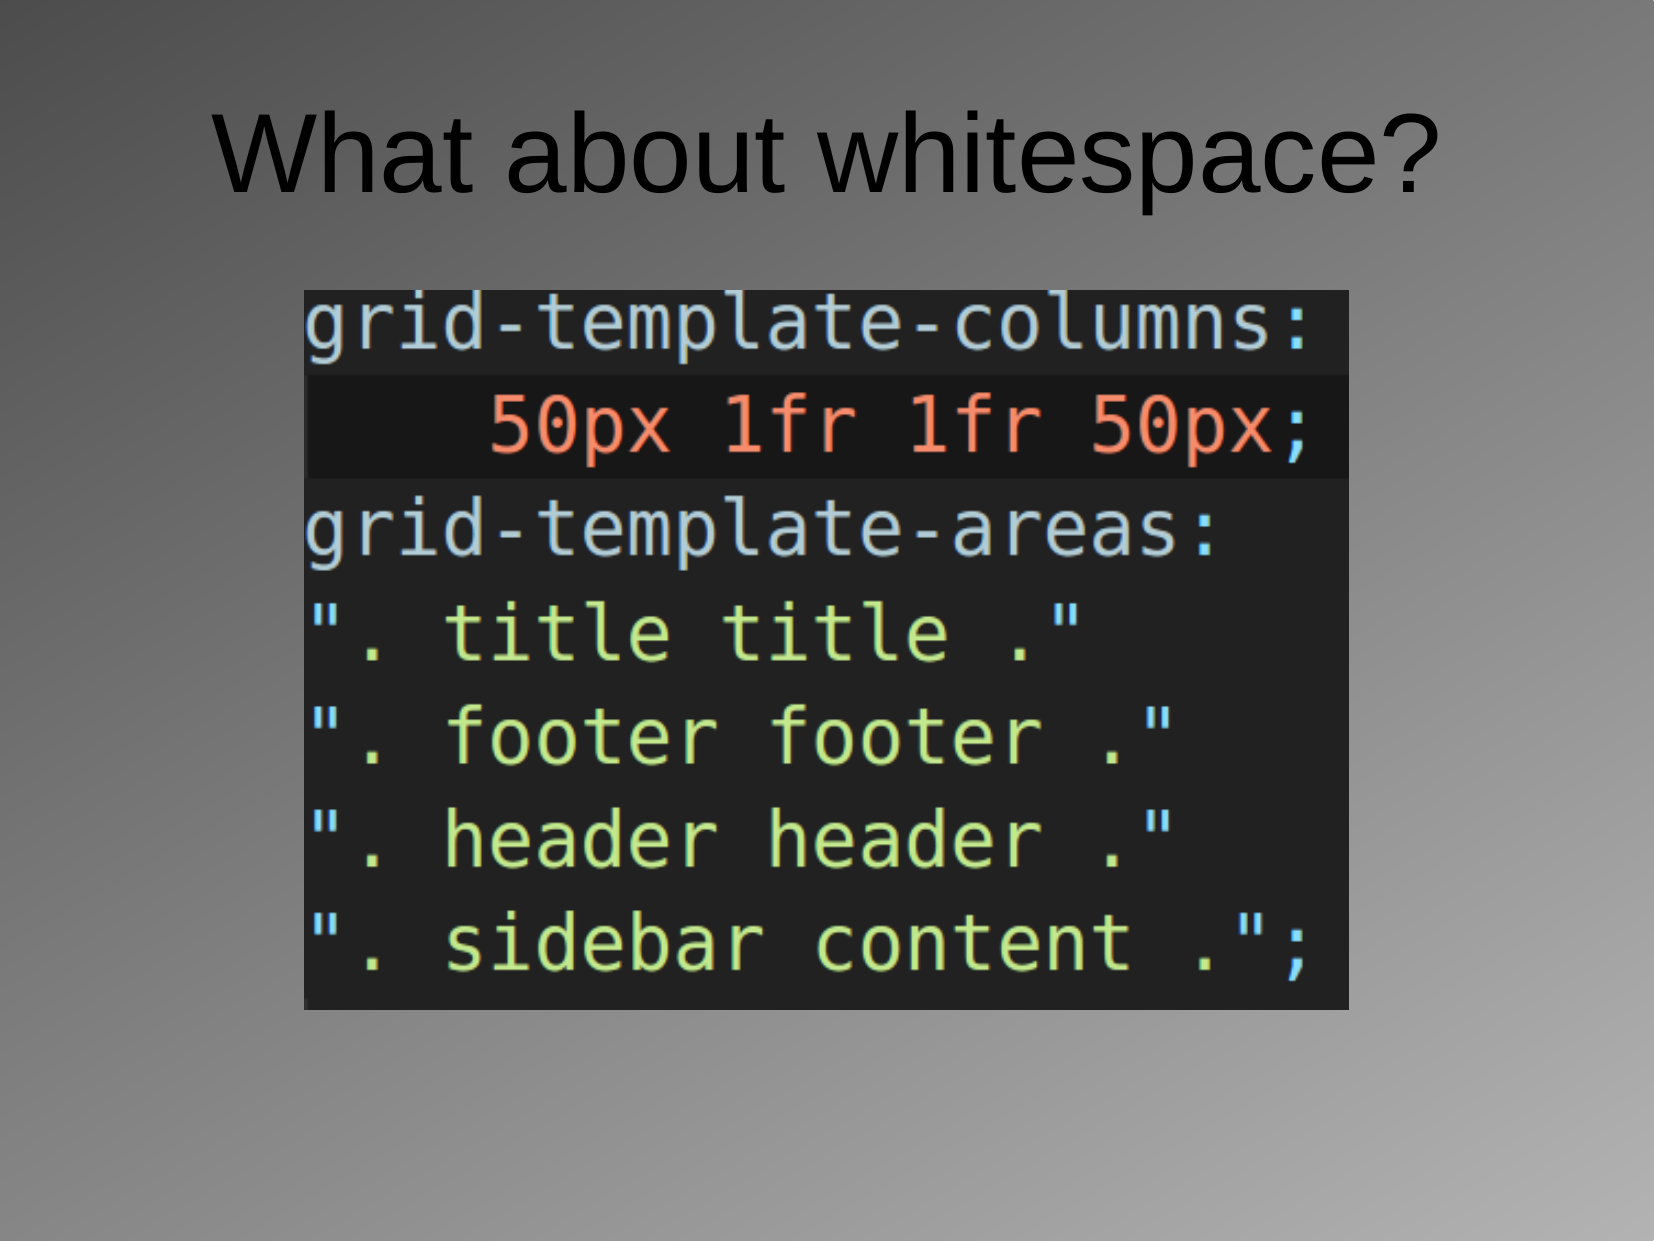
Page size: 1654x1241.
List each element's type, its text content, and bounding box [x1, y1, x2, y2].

title What about whitespace? [82, 49, 1571, 257]
picture [304, 290, 1349, 1010]
